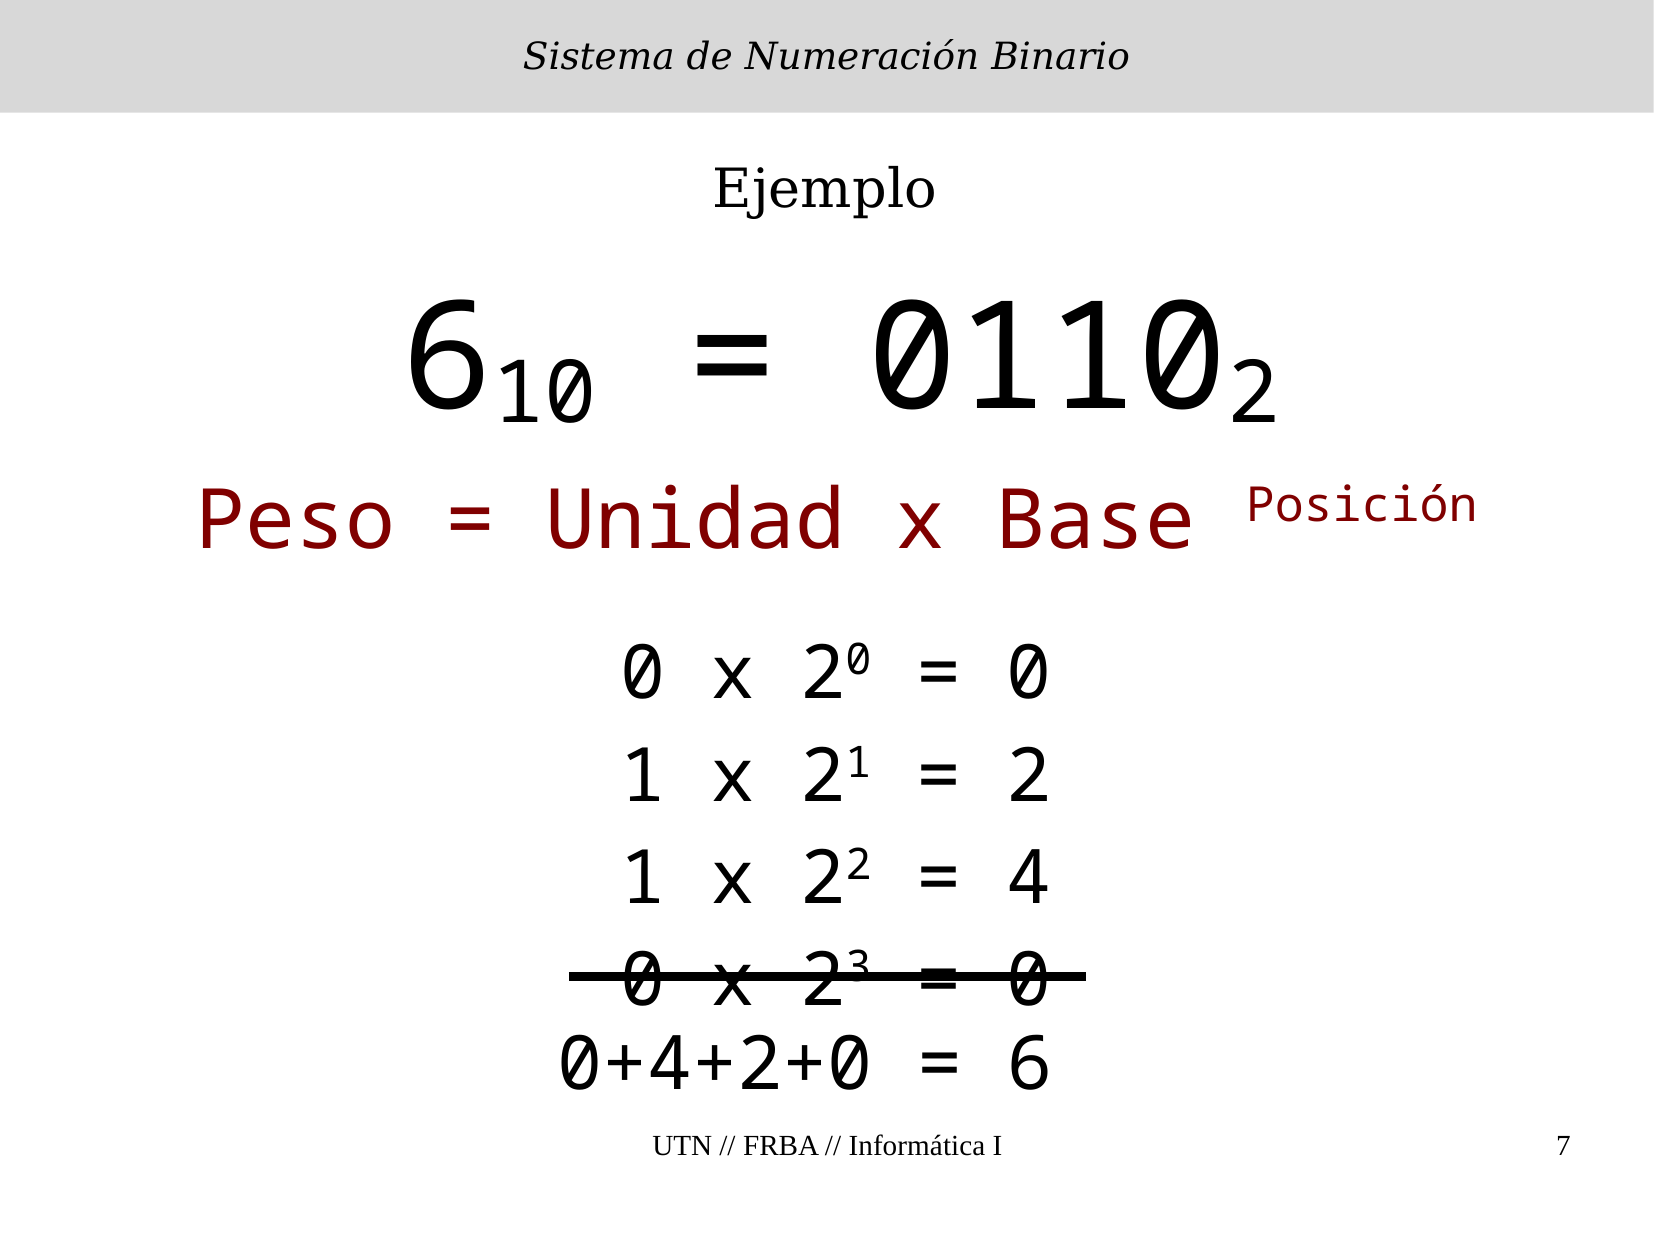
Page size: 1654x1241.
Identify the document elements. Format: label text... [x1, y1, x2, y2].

text_box 610 = 01102 [74, 240, 1608, 452]
text_box 0 x 20 = 0 1 x 21 = 2 1 x 22 = 4 0 x 23 = 0 [391, 611, 1067, 957]
text_box 0+4+2+0 = 6 [391, 1001, 1067, 1092]
text_box Sistema de Numeración Binario [0, 0, 1654, 113]
text_box Ejemplo [37, 150, 1613, 228]
text_box Peso = Unidad x Base Posición [18, 452, 1635, 559]
